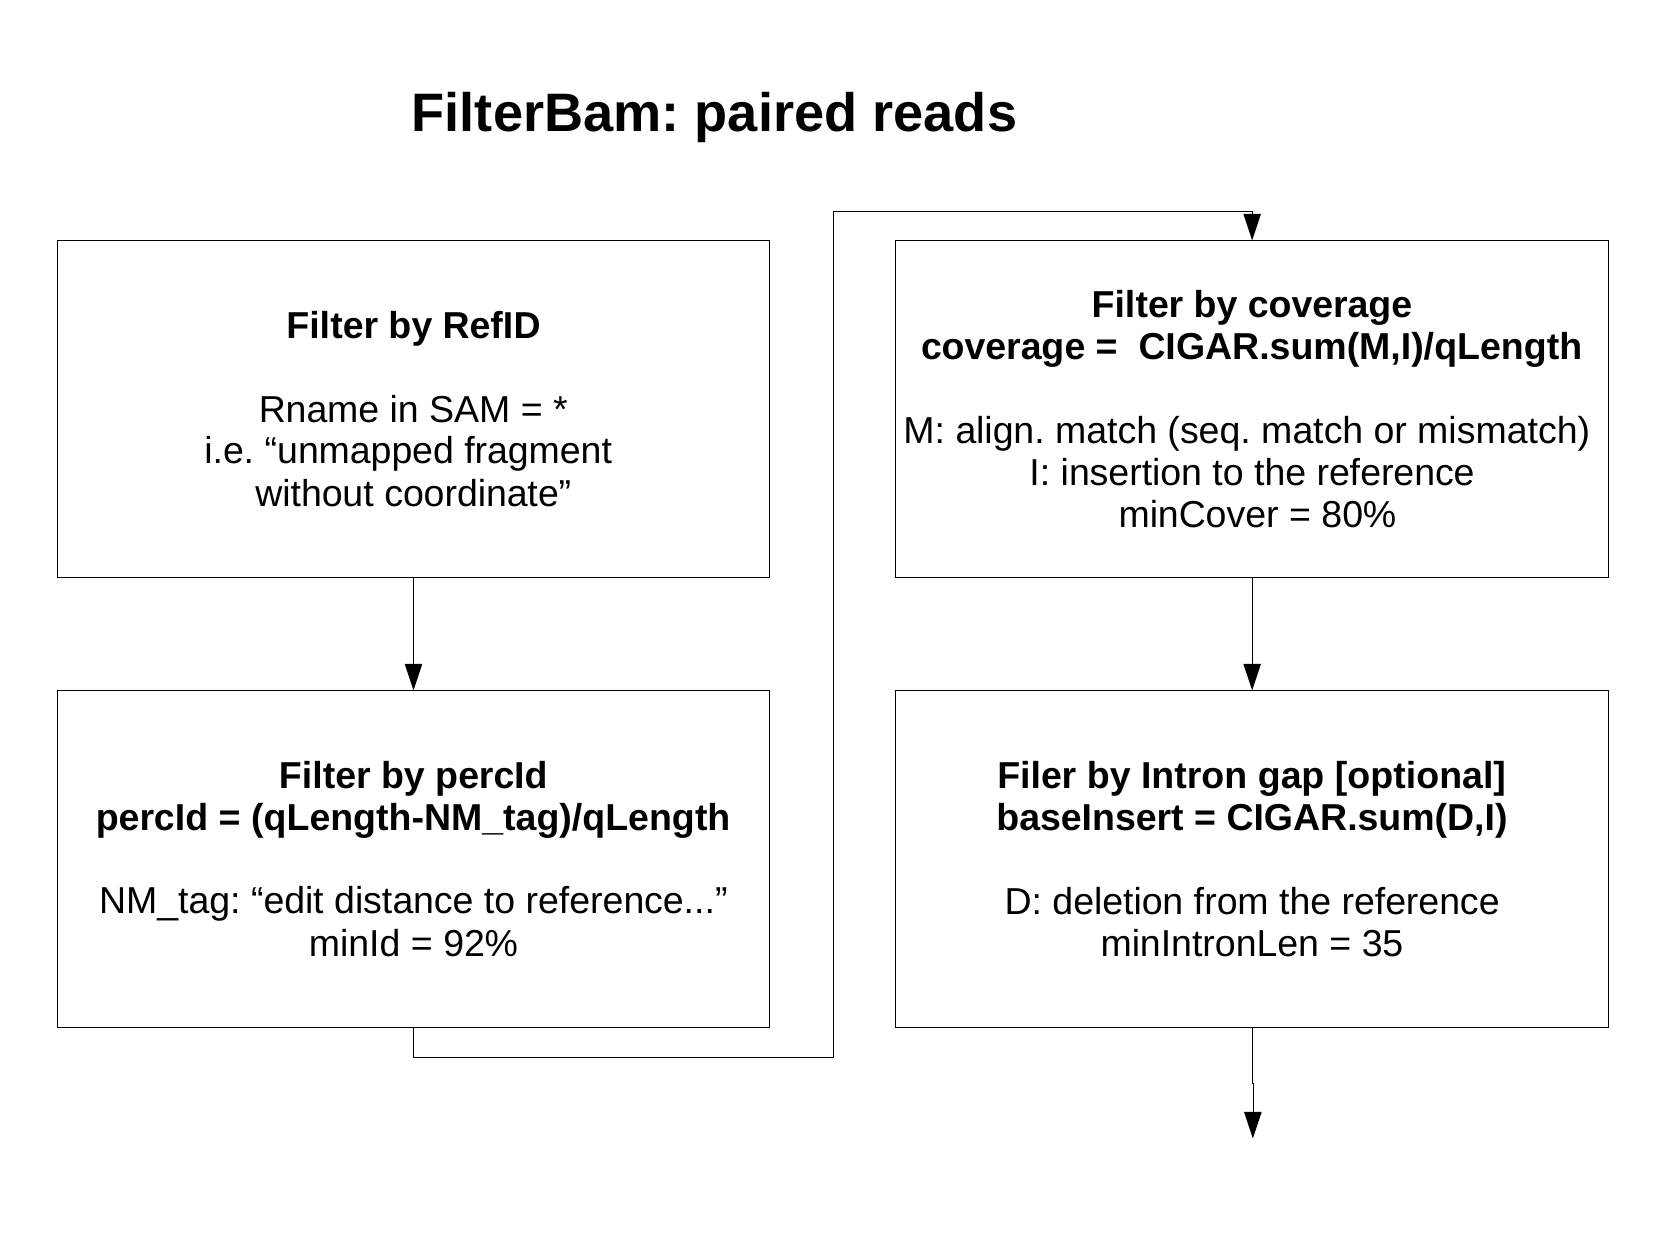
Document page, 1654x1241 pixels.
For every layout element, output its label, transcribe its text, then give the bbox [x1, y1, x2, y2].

text_box FilterBam: paired reads [397, 74, 1033, 151]
text_box Filter by coverage coverage = CIGAR.sum(M,I)/qLength M: align. match (seq. match or mismatch) I: insertion to the reference minCover = 80% [895, 240, 1609, 578]
text_box Filer by Intron gap [optional] baseInsert = CIGAR.sum(D,I) D: deletion from the reference minIntronLen = 35 [895, 690, 1609, 1028]
text_box Filter by percId percId = (qLength-NM_tag)/qLength NM_tag: “edit distance to reference...” minId = 92% [57, 690, 770, 1028]
text_box Filter by RefID Rname in SAM = * i.e. “unmapped fragment without coordinate” [57, 240, 770, 578]
